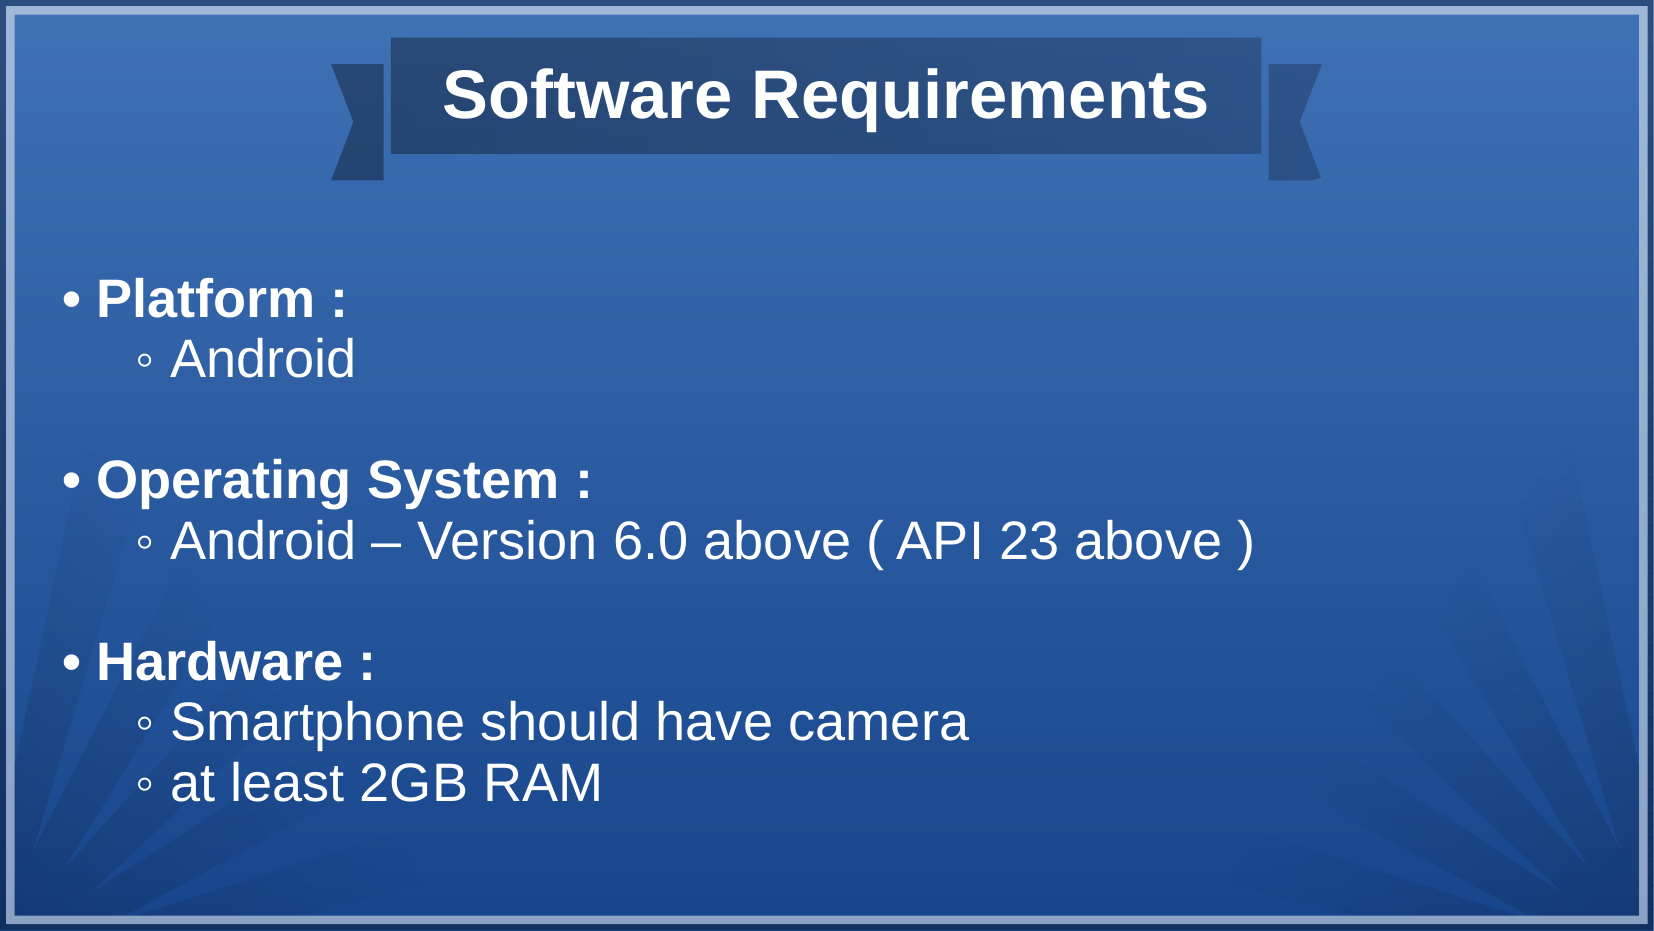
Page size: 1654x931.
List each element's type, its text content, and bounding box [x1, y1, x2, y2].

title Software Requirements [389, 35, 1264, 154]
text_box • Platform : ◦ Android • Operating System : ◦ Android – Version 6.0 above ( API 23 above ) • Hardware : ◦ Smartphone should have camera ◦ at least 2GB RAM [47, 260, 1595, 821]
